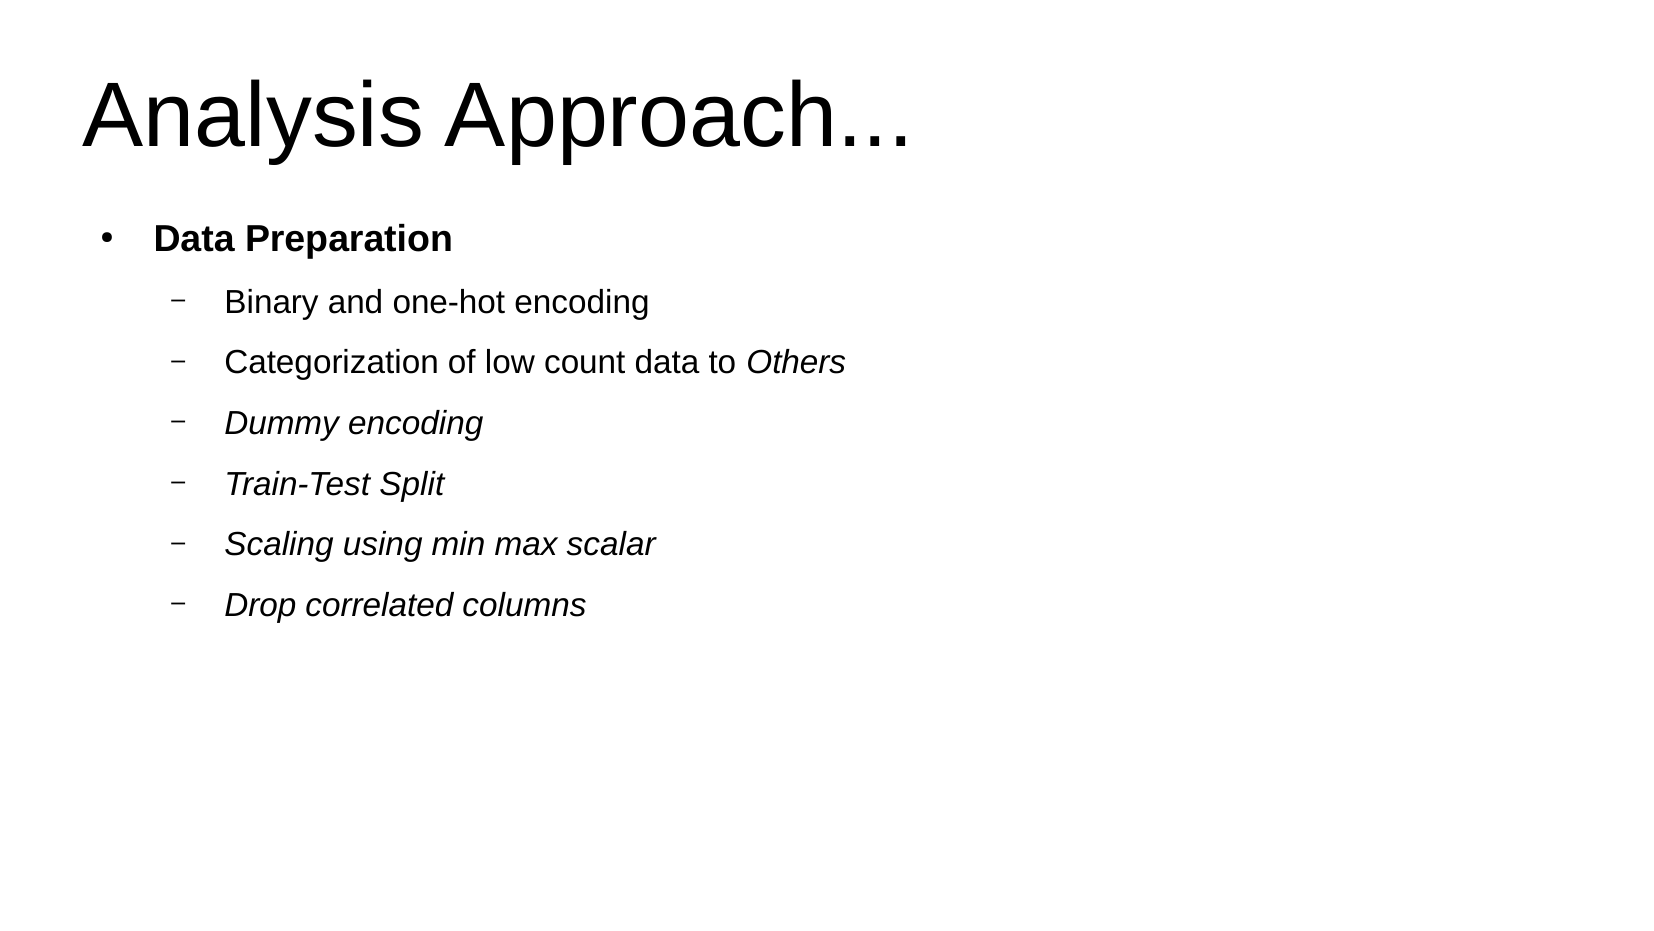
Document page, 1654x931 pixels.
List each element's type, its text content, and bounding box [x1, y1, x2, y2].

list Data Preparation Binary and one-hot encoding Categorization of low count data to Others Dummy encoding Train-Test Split Scaling using min max scalar Drop correlated columns [82, 217, 1571, 758]
title Analysis Approach... [82, 37, 1571, 193]
